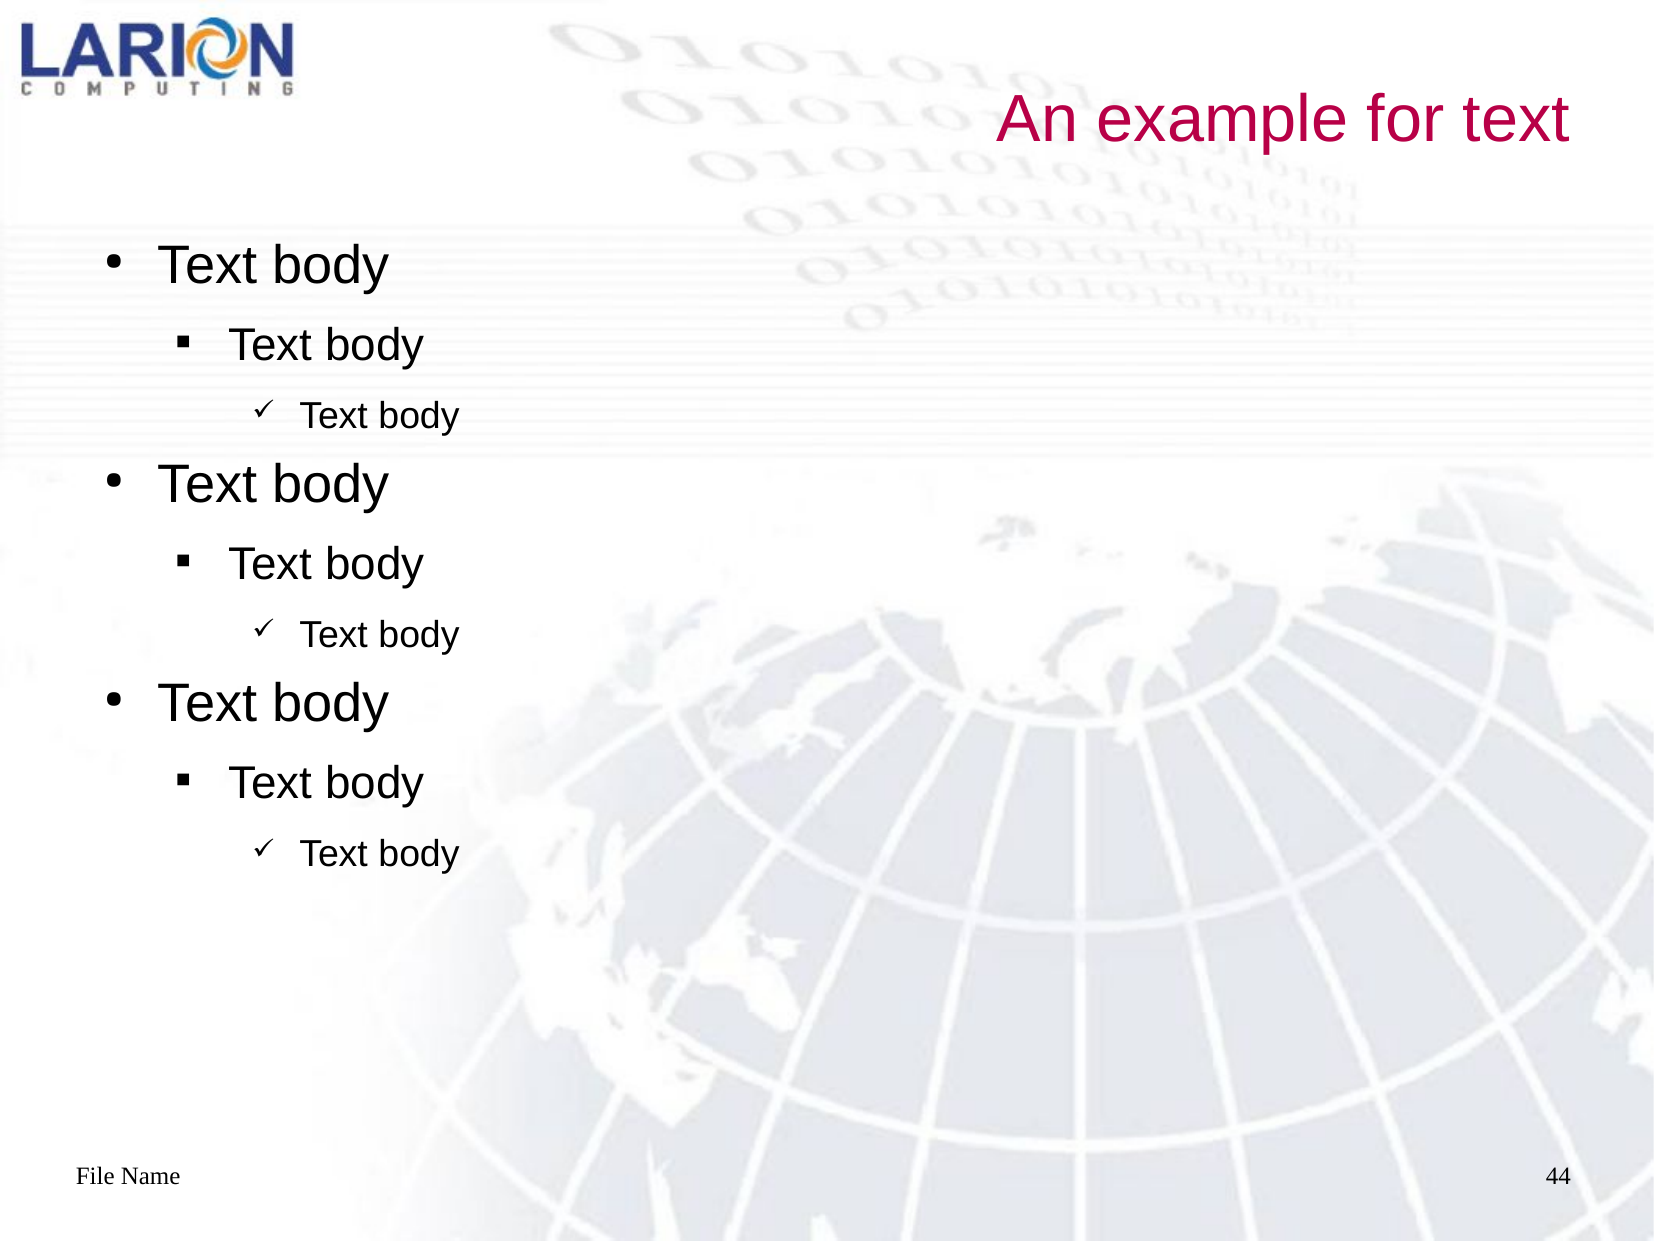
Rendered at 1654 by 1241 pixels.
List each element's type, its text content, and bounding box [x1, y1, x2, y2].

picture [0, 0, 1654, 1241]
list Text body Text body Text body Text body Text body Text body Text body Text body Text body [86, 234, 1576, 1039]
title An example for text [300, 49, 1571, 188]
